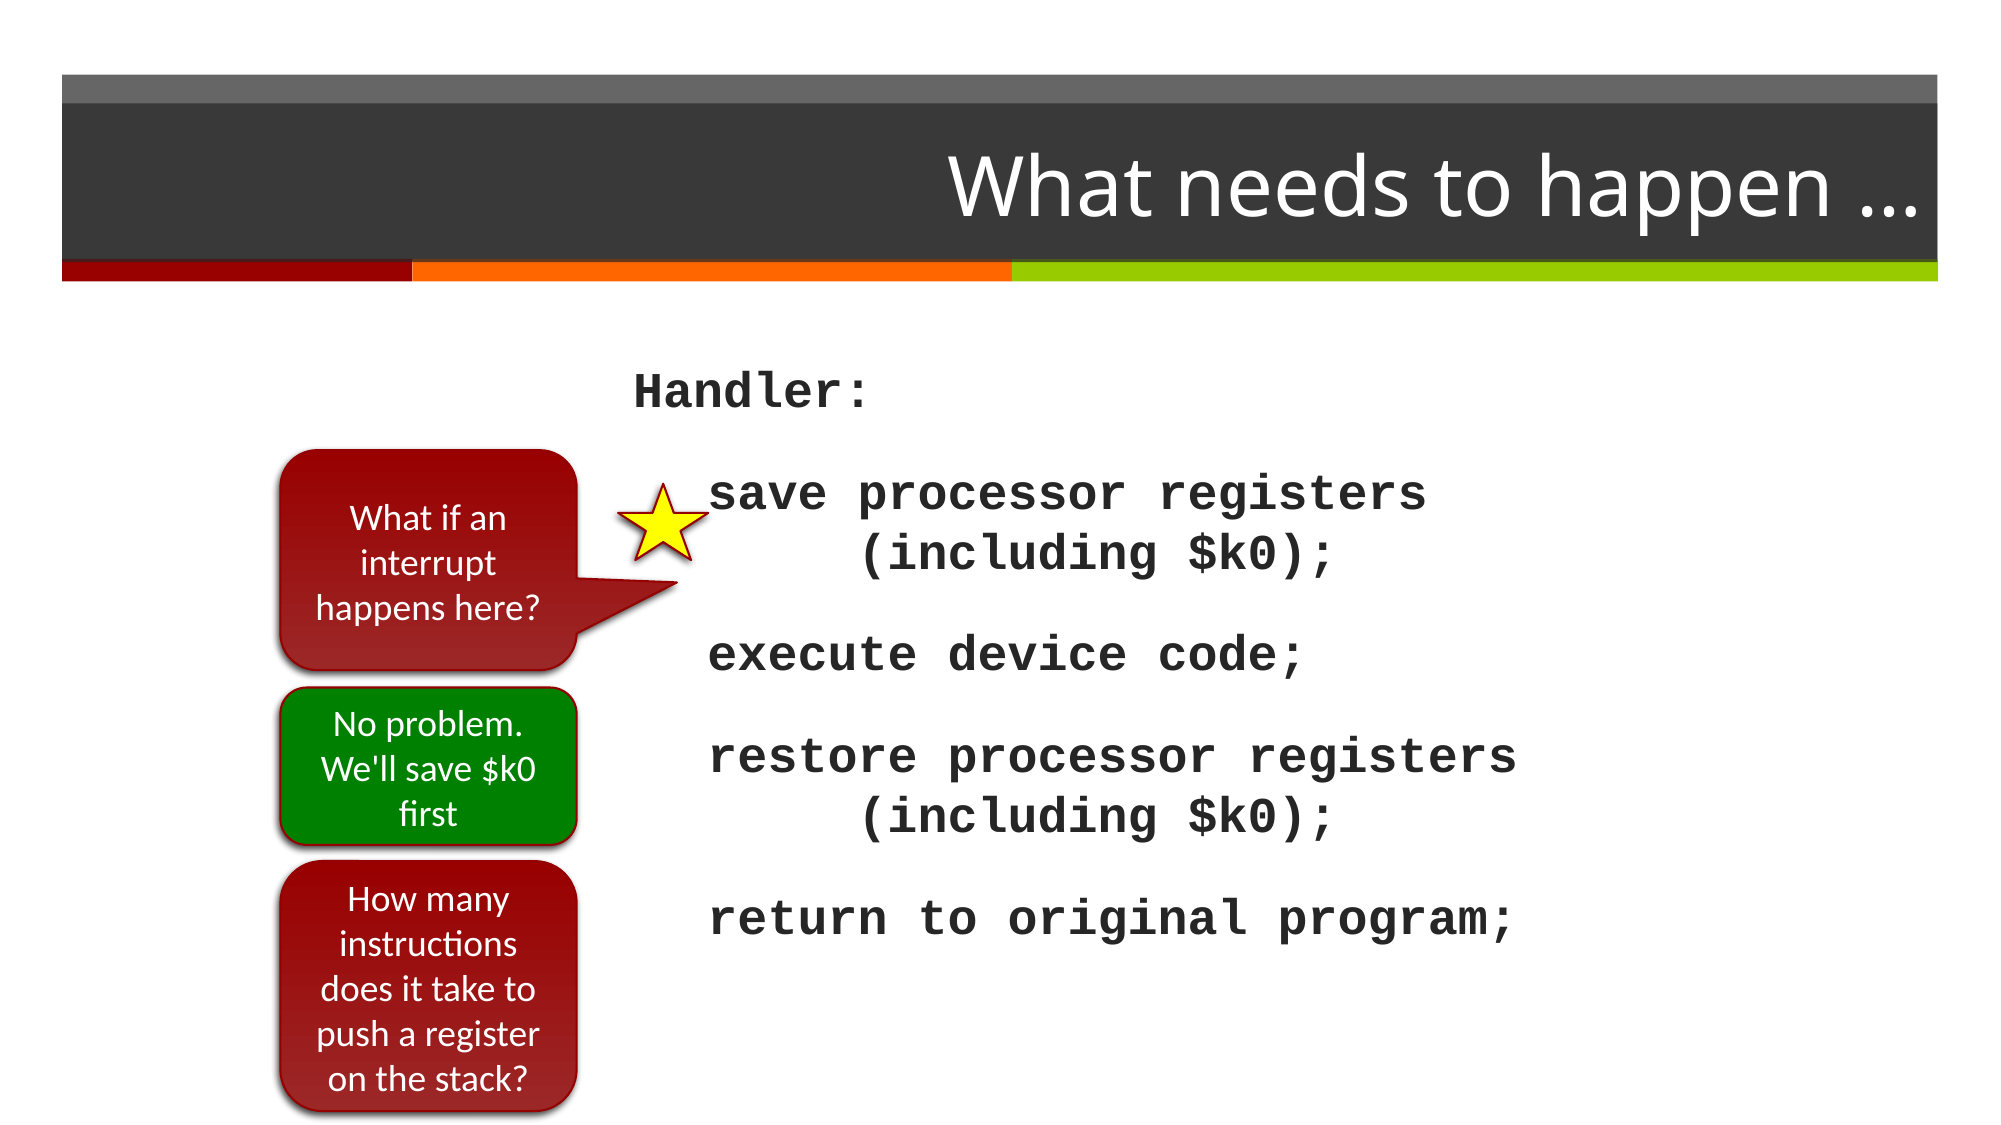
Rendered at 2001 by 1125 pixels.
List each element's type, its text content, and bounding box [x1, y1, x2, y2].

title What needs to happen … [62, 103, 1938, 263]
text_box No problem. We'll save $k0 first [280, 687, 577, 845]
list Handler: save processor registers (including $k0); execute device code; restore processor registers (including $k0); return to original program; [618, 350, 1704, 1005]
text_box How many instructions does it take to push a register on the stack? [280, 861, 577, 1112]
text_box What if an interrupt happens here? [280, 450, 677, 671]
text_box [618, 483, 709, 561]
